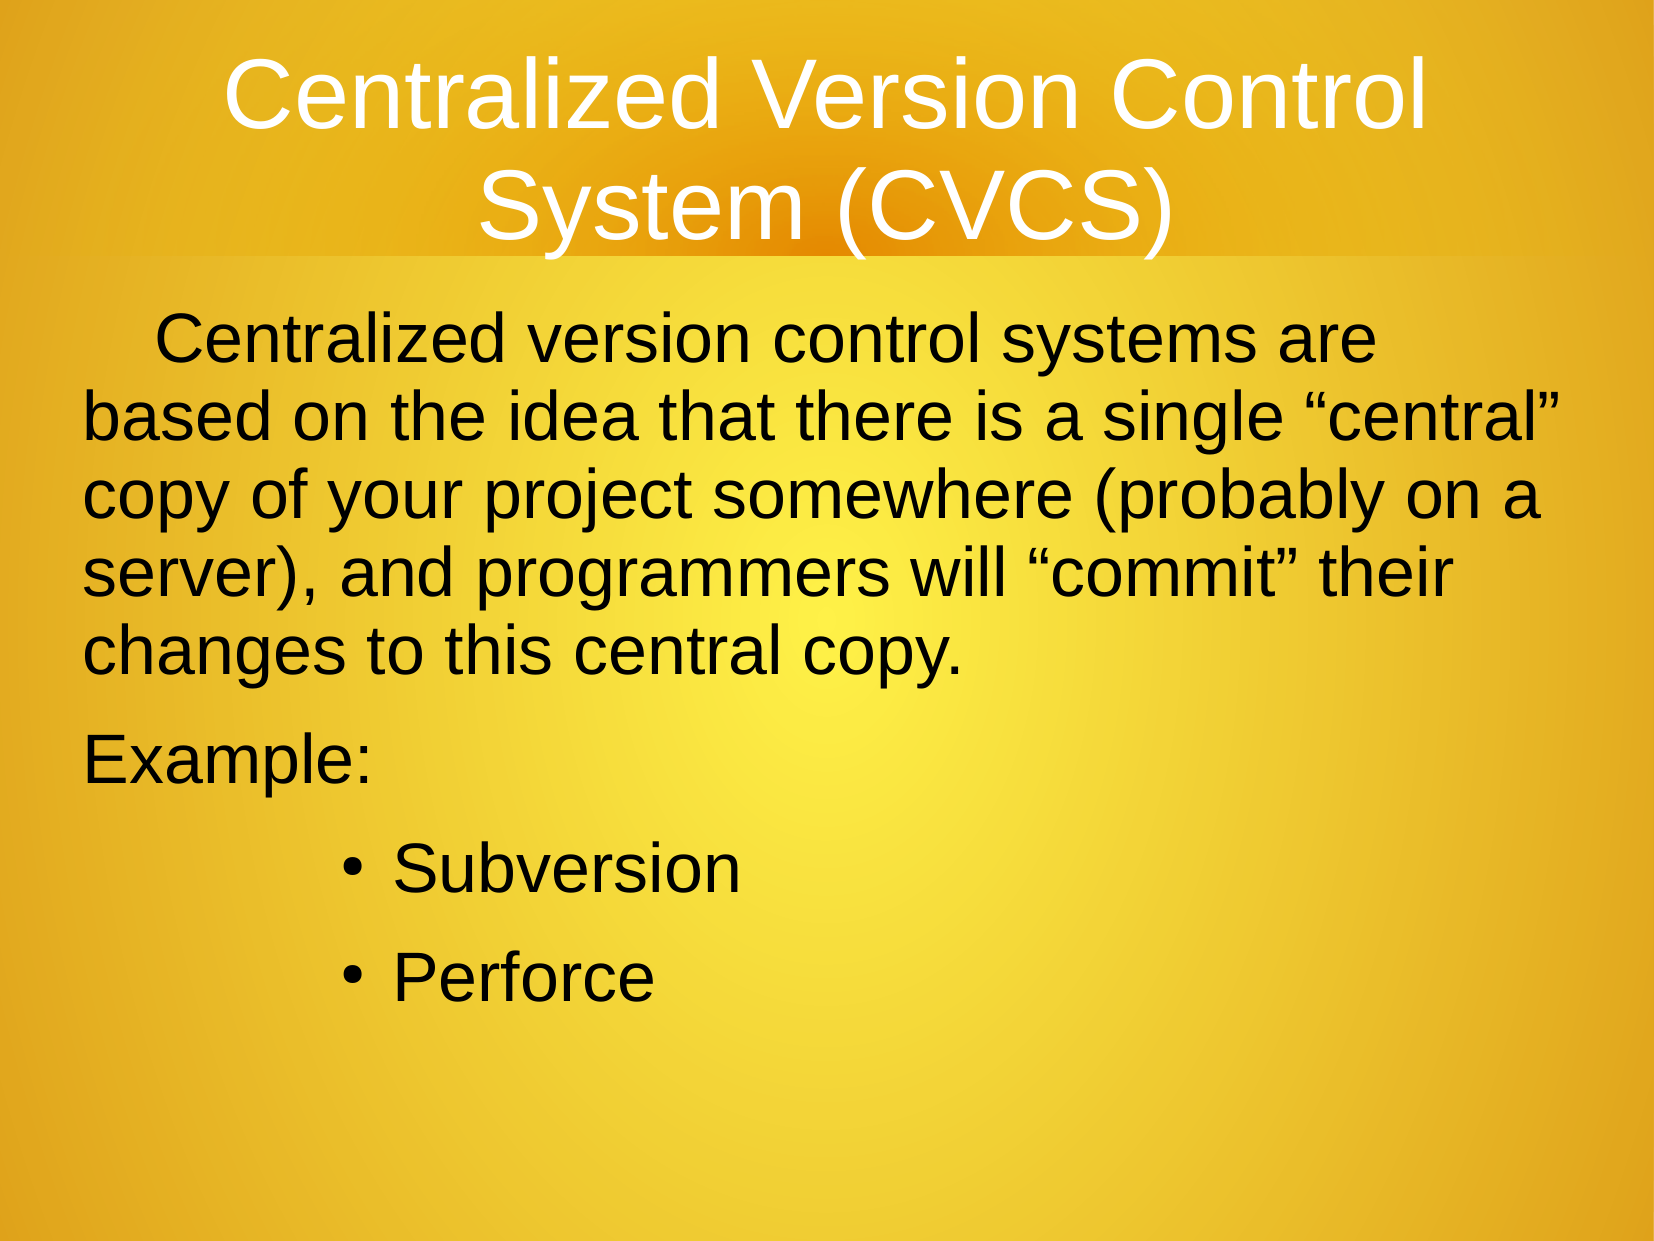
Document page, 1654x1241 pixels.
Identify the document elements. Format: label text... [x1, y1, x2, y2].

title Centralized Version Control System (CVCS) [82, 38, 1571, 261]
list Centralized version control systems are based on the idea that there is a single “central” copy of your project somewhere (probably on a server), and programmers will “commit” their changes to this central copy. Example: Subversion Perforce [82, 299, 1571, 1019]
